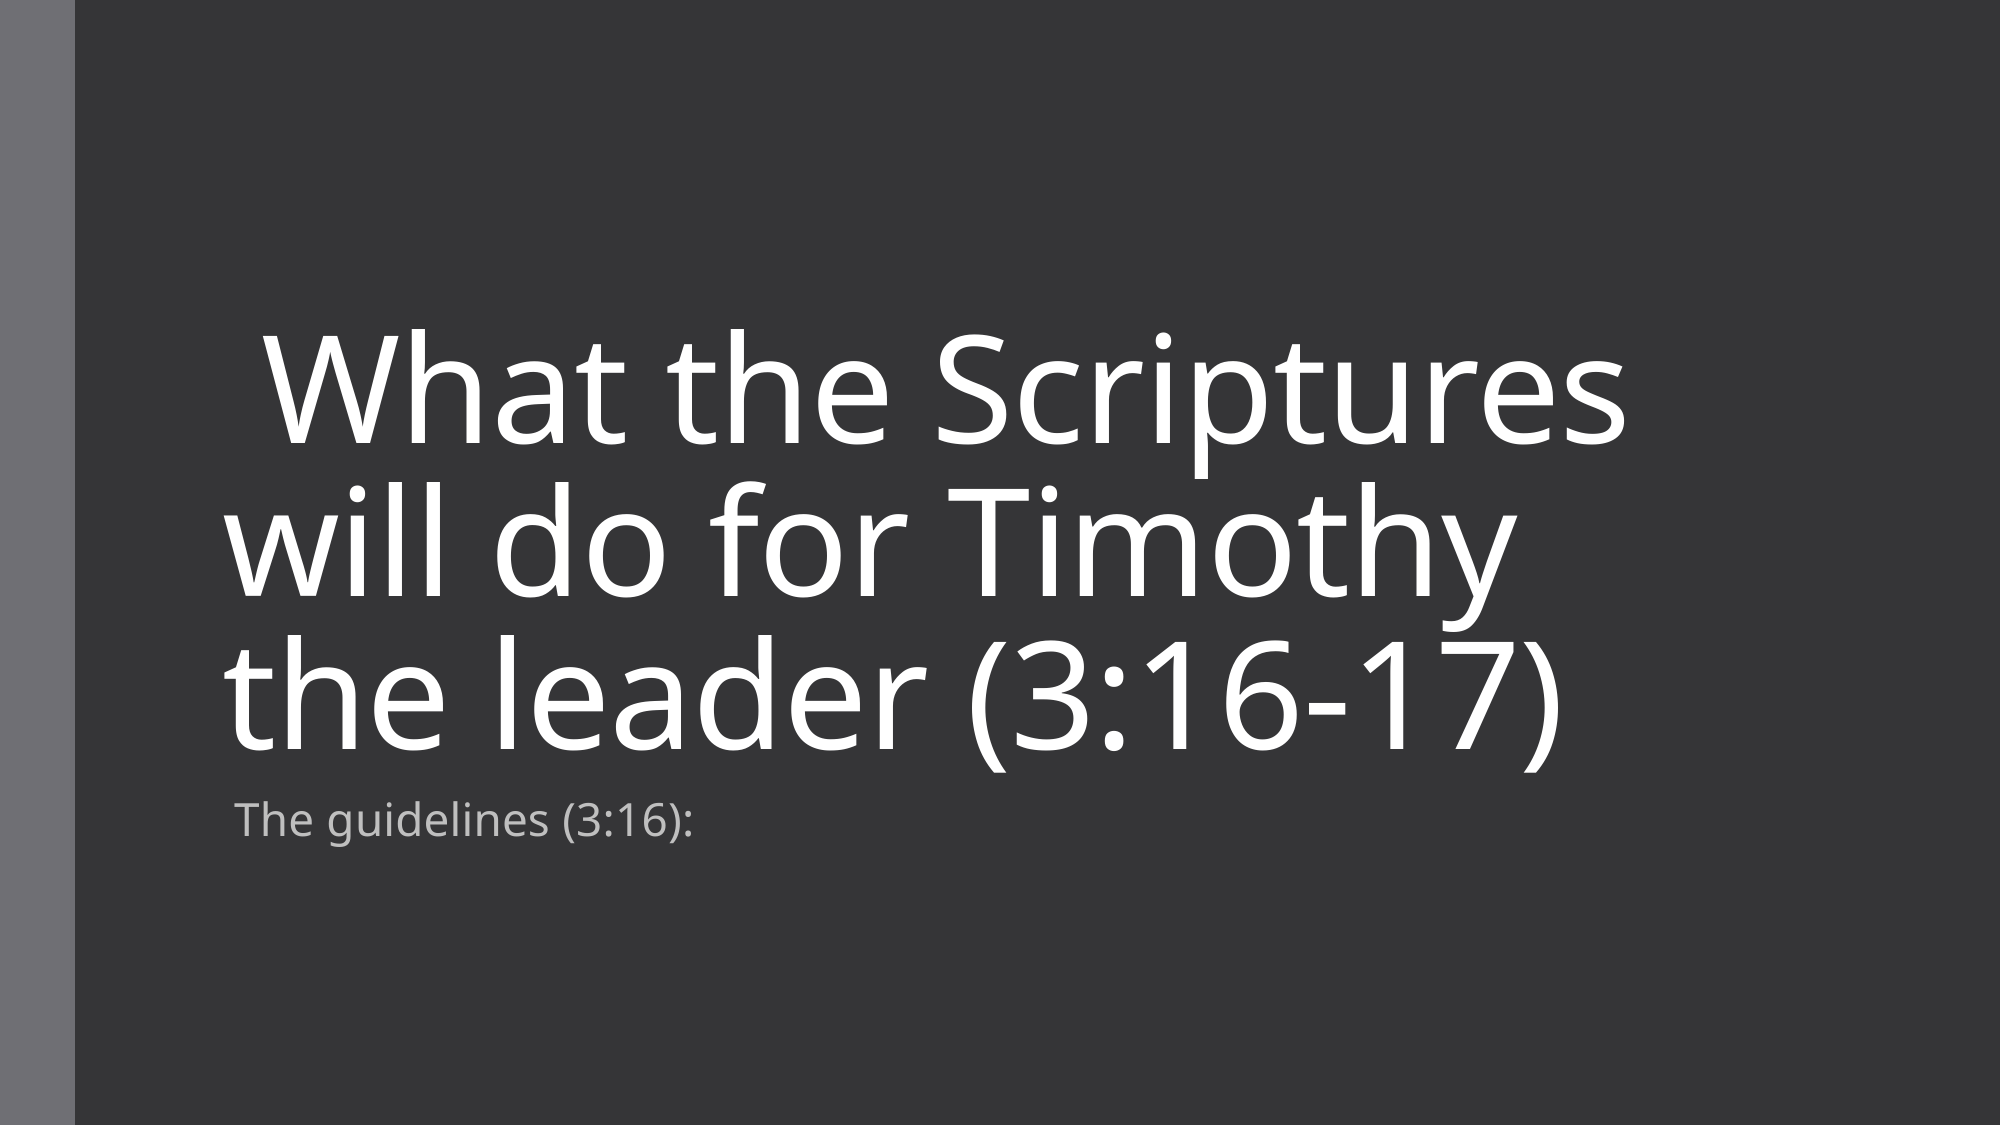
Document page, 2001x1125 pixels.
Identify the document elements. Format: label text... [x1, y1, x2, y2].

subtitle The guidelines (3:16): [206, 787, 1752, 1066]
title What the Scriptures will do for Timothy the leader (3:16-17) [206, 124, 1752, 787]
